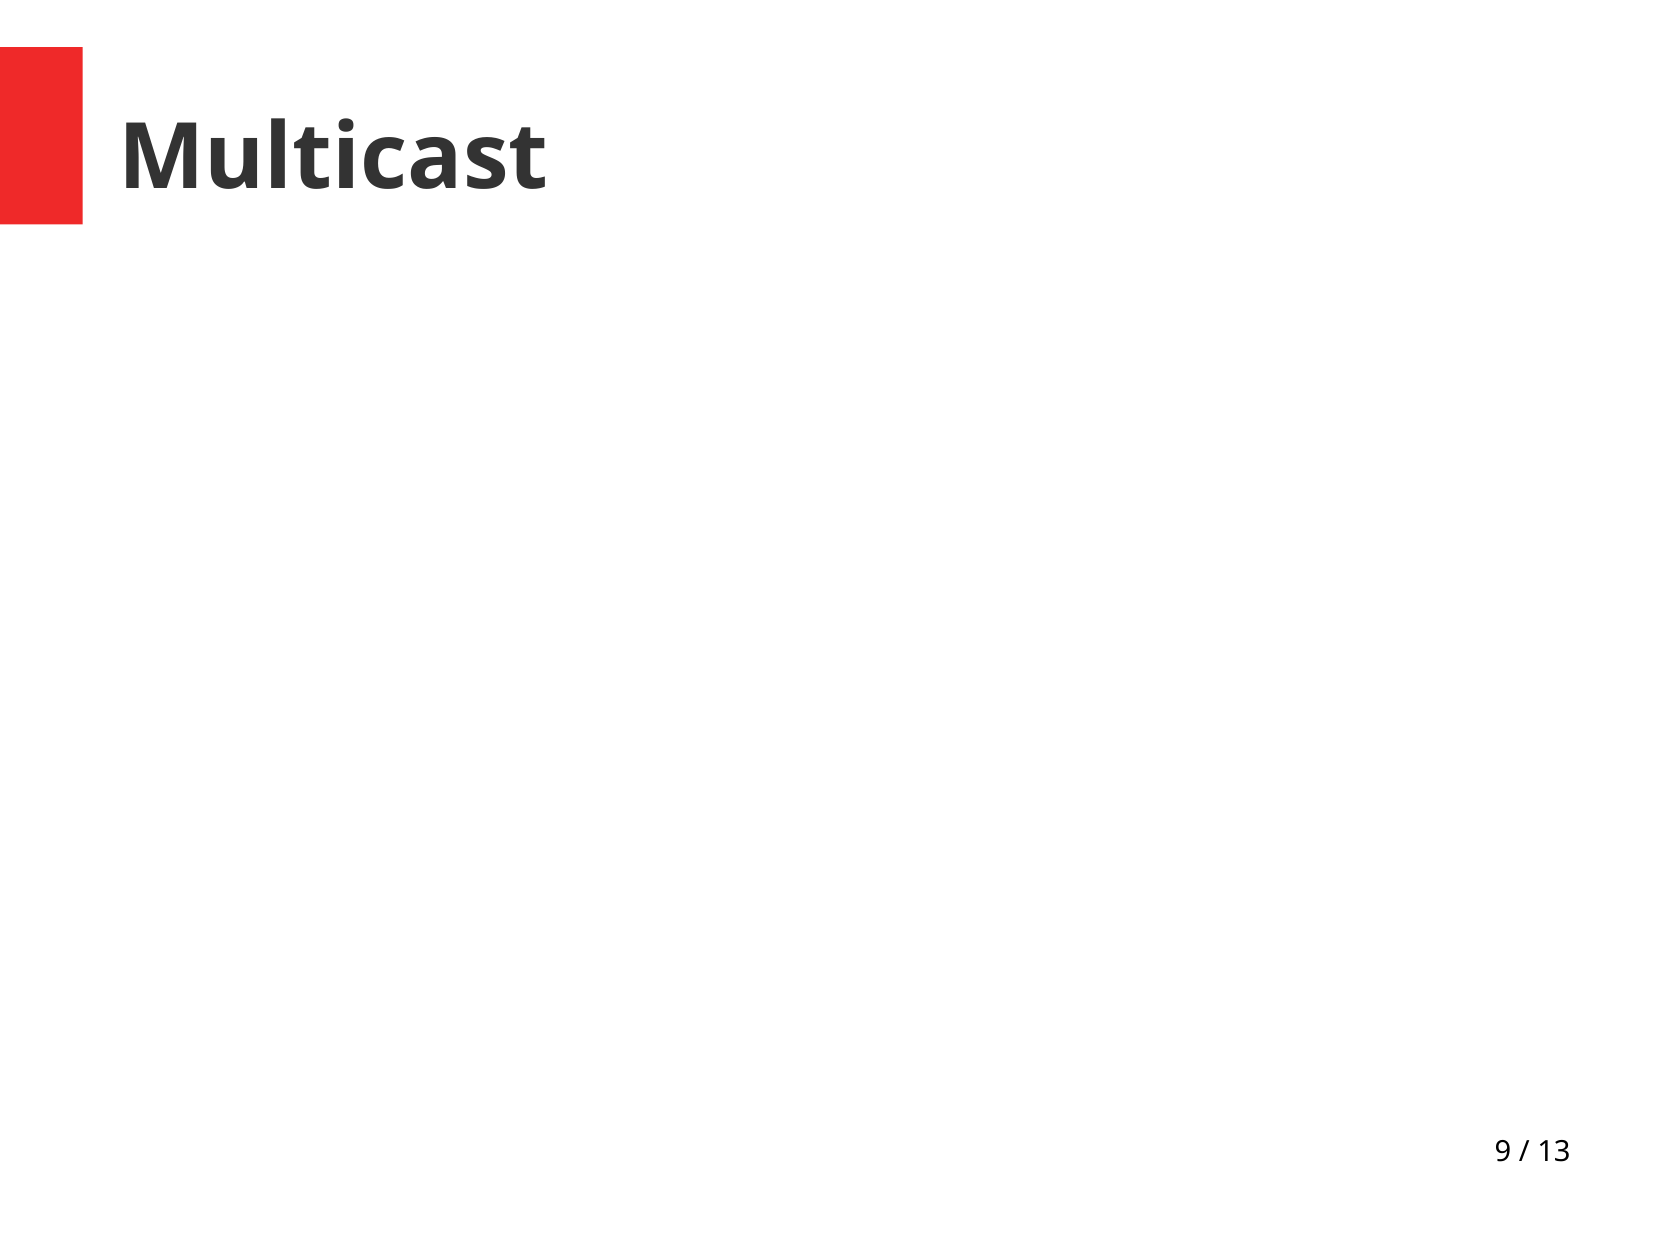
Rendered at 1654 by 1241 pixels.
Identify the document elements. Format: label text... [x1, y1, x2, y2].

title Multicast [118, 49, 1571, 257]
